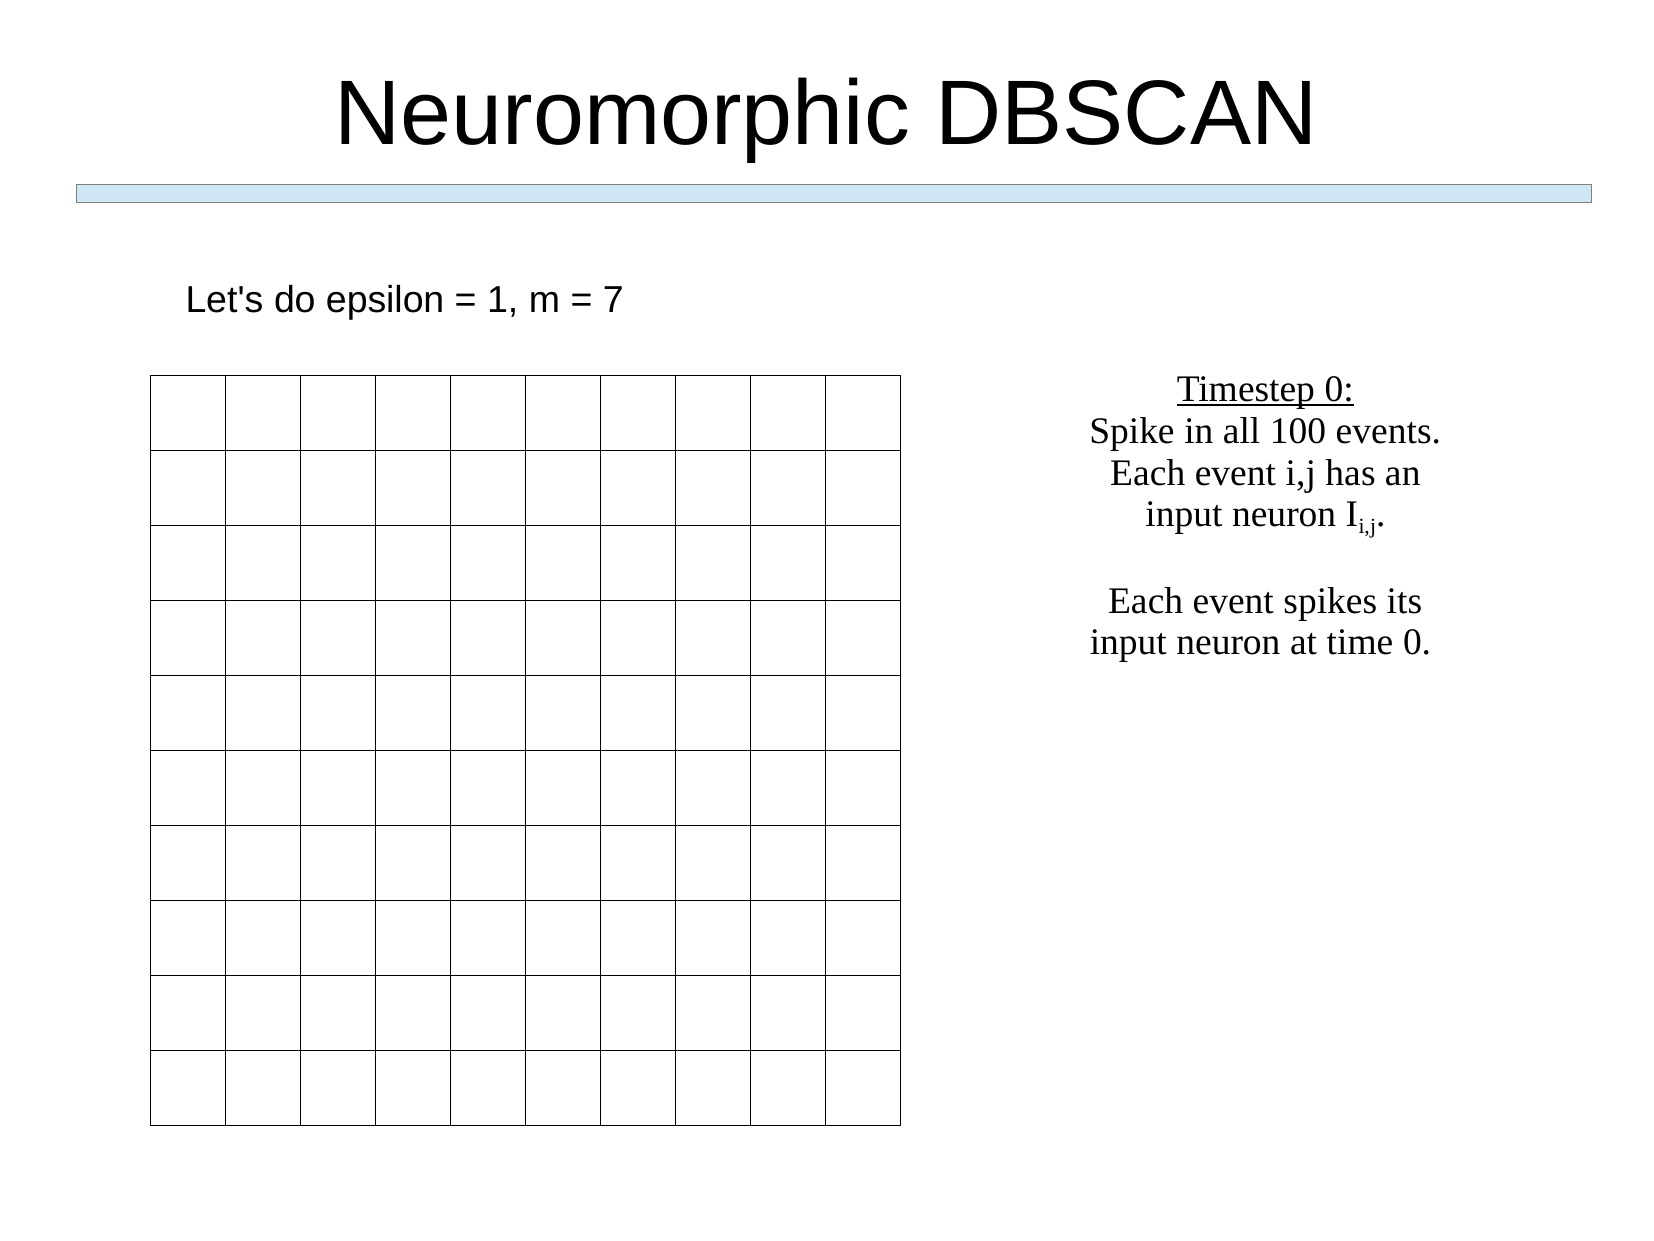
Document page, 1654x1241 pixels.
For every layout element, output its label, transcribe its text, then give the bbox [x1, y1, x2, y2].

text_box [150, 375, 901, 1126]
text_box Timestep 0: Spike in all 100 events. Each event i,j has an input neuron Ii,j. Each event spikes its input neuron at time 0. [1016, 360, 1515, 920]
text_box Let's do epsilon = 1, m = 7 [170, 271, 640, 329]
text_box [76, 184, 1592, 203]
title Neuromorphic DBSCAN [82, 61, 1571, 164]
